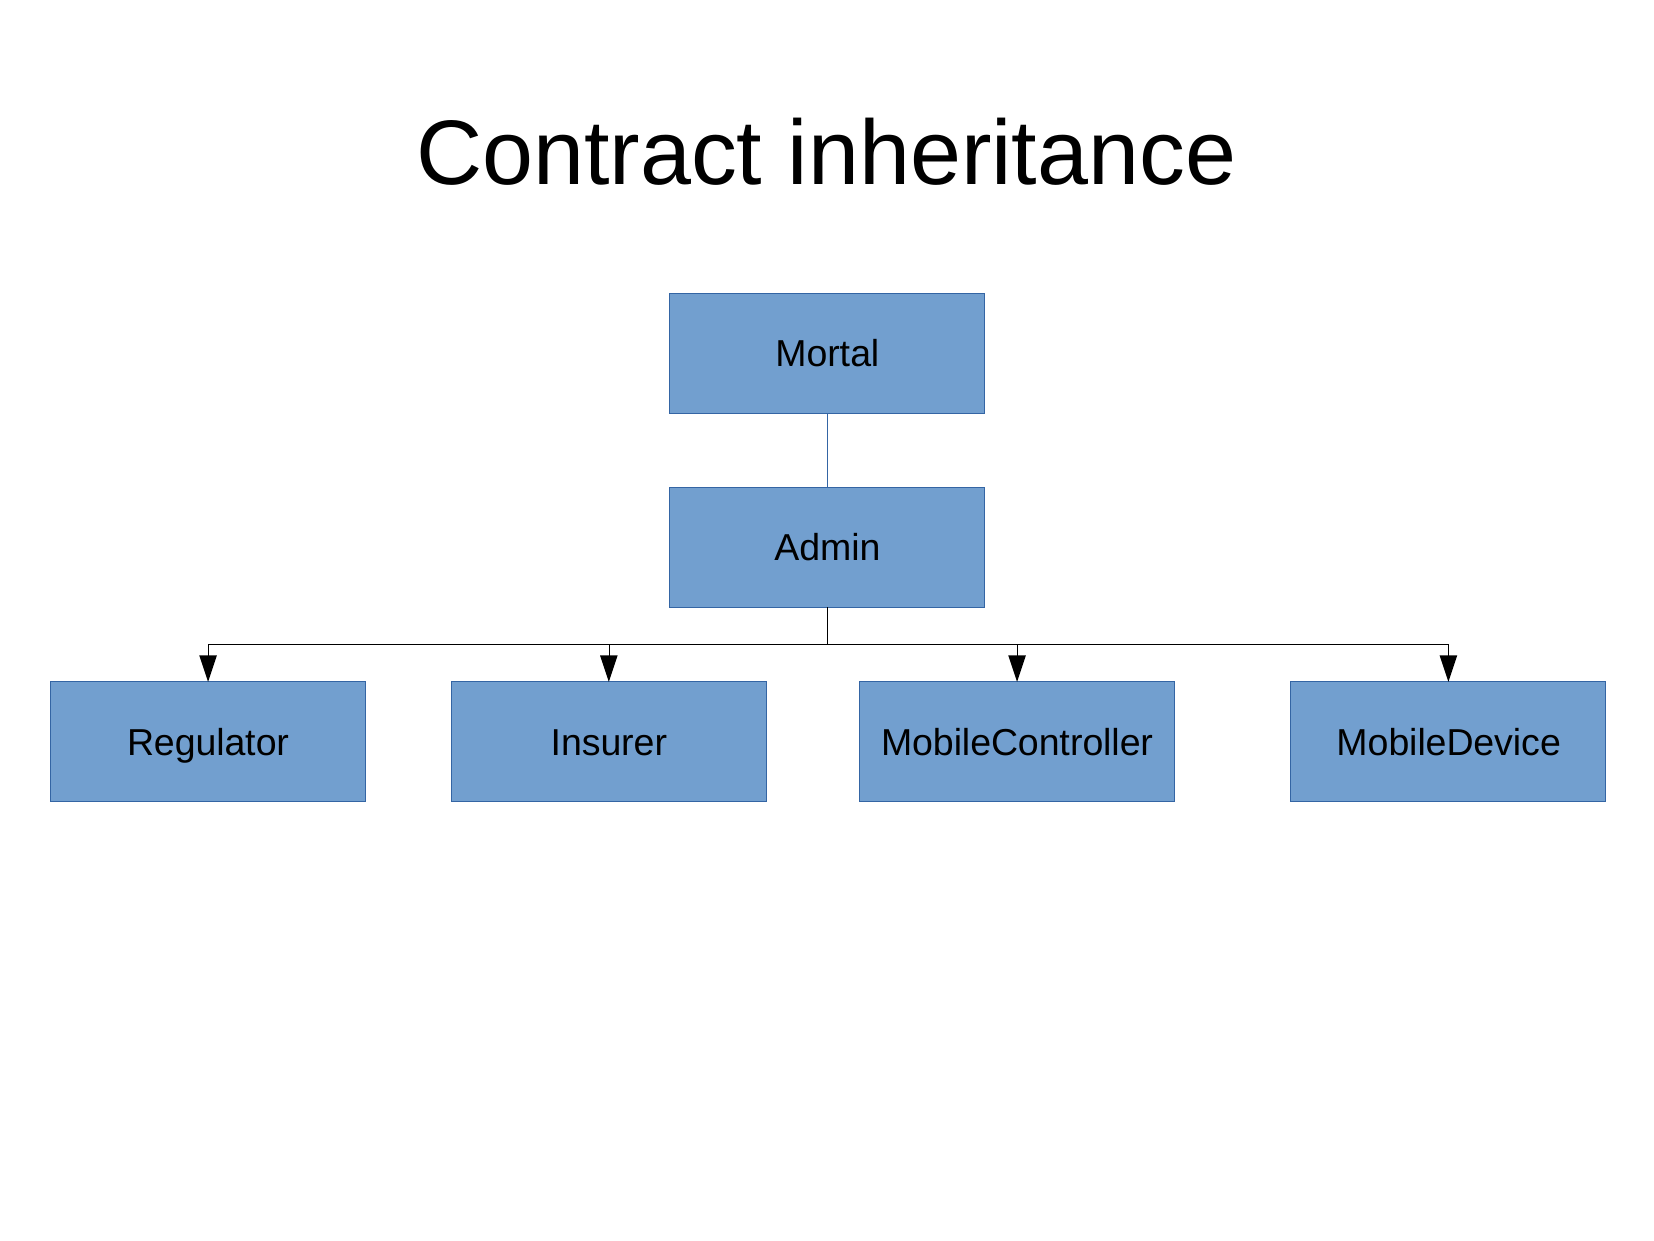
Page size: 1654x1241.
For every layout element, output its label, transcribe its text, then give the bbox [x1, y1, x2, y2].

text_box MobileController [859, 681, 1175, 802]
text_box Mortal [669, 293, 985, 414]
text_box Insurer [451, 681, 767, 802]
text_box Regulator [50, 681, 366, 802]
text_box MobileDevice [1290, 681, 1606, 802]
title Contract inheritance [82, 49, 1571, 257]
text_box Admin [669, 487, 985, 608]
